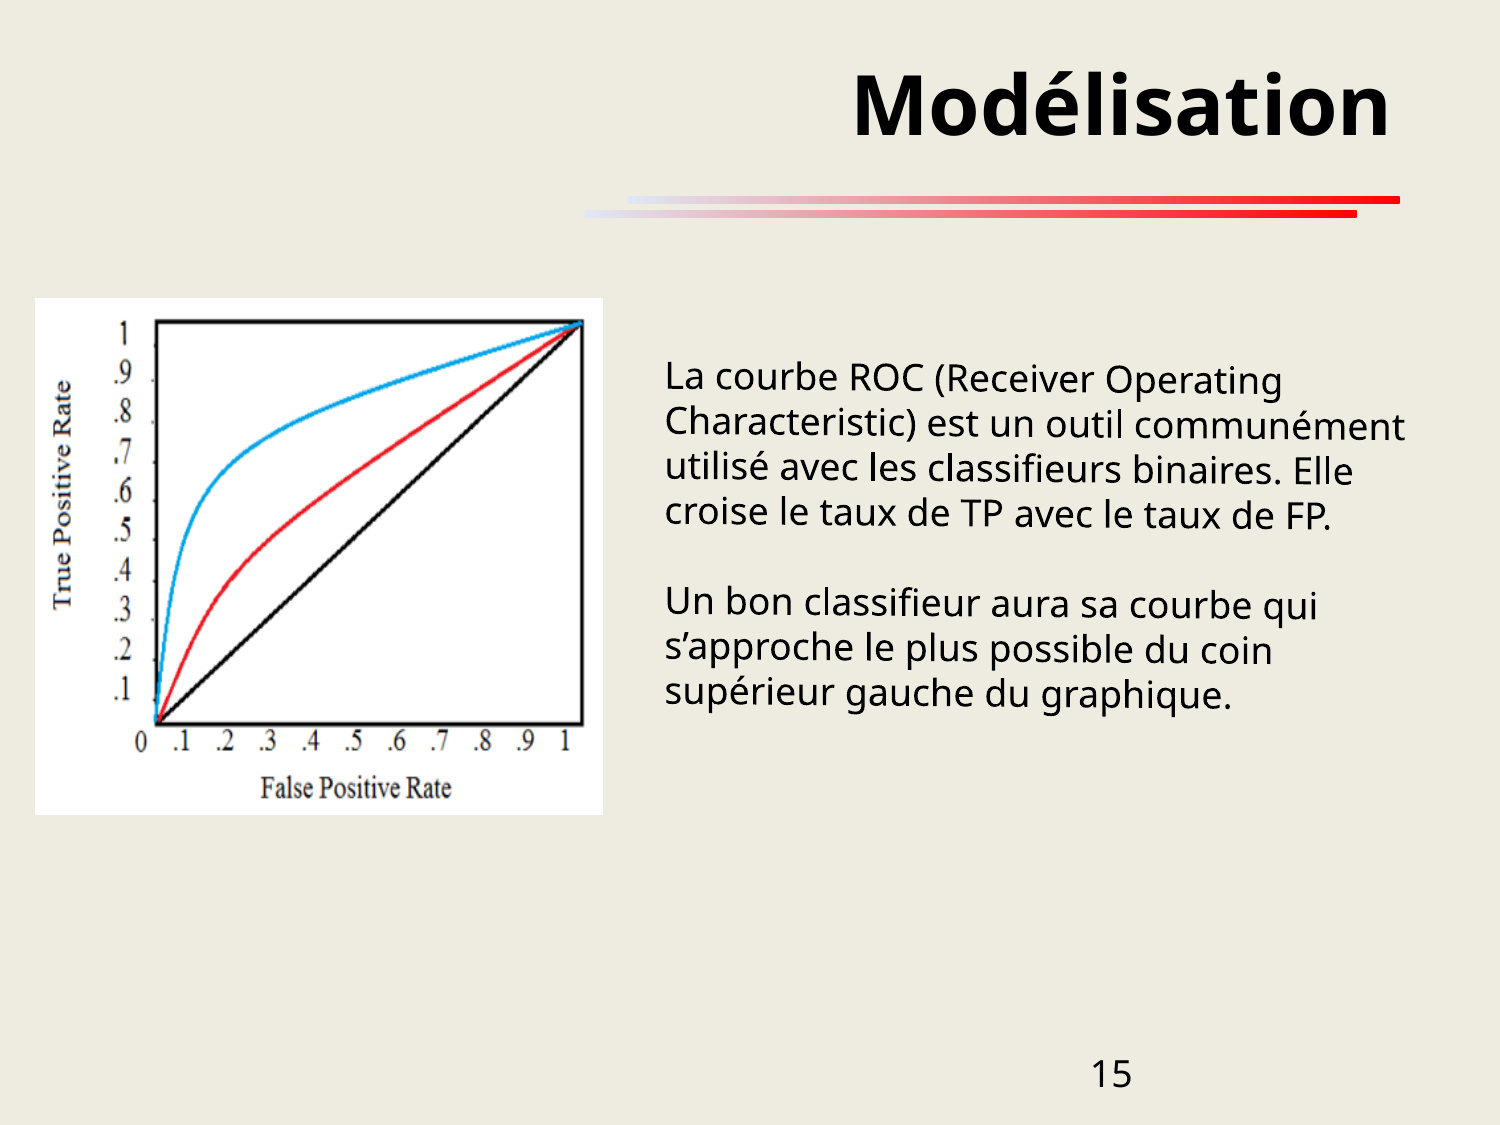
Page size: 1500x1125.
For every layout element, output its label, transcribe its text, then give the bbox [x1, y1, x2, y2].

text_box [627, 196, 1400, 204]
text_box La courbe ROC (Receiver Operating Characteristic) est un outil communément utilisé avec les classifieurs binaires. Elle croise le taux de TP avec le taux de FP. Un bon classifieur aura sa courbe qui s’approche le plus possible du coin supérieur gauche du graphique. [649, 343, 1451, 851]
picture [35, 298, 603, 815]
text_box [584, 210, 1357, 218]
title Modélisation [179, 45, 1408, 220]
slide_number <numéro> [1074, 1042, 1425, 1103]
